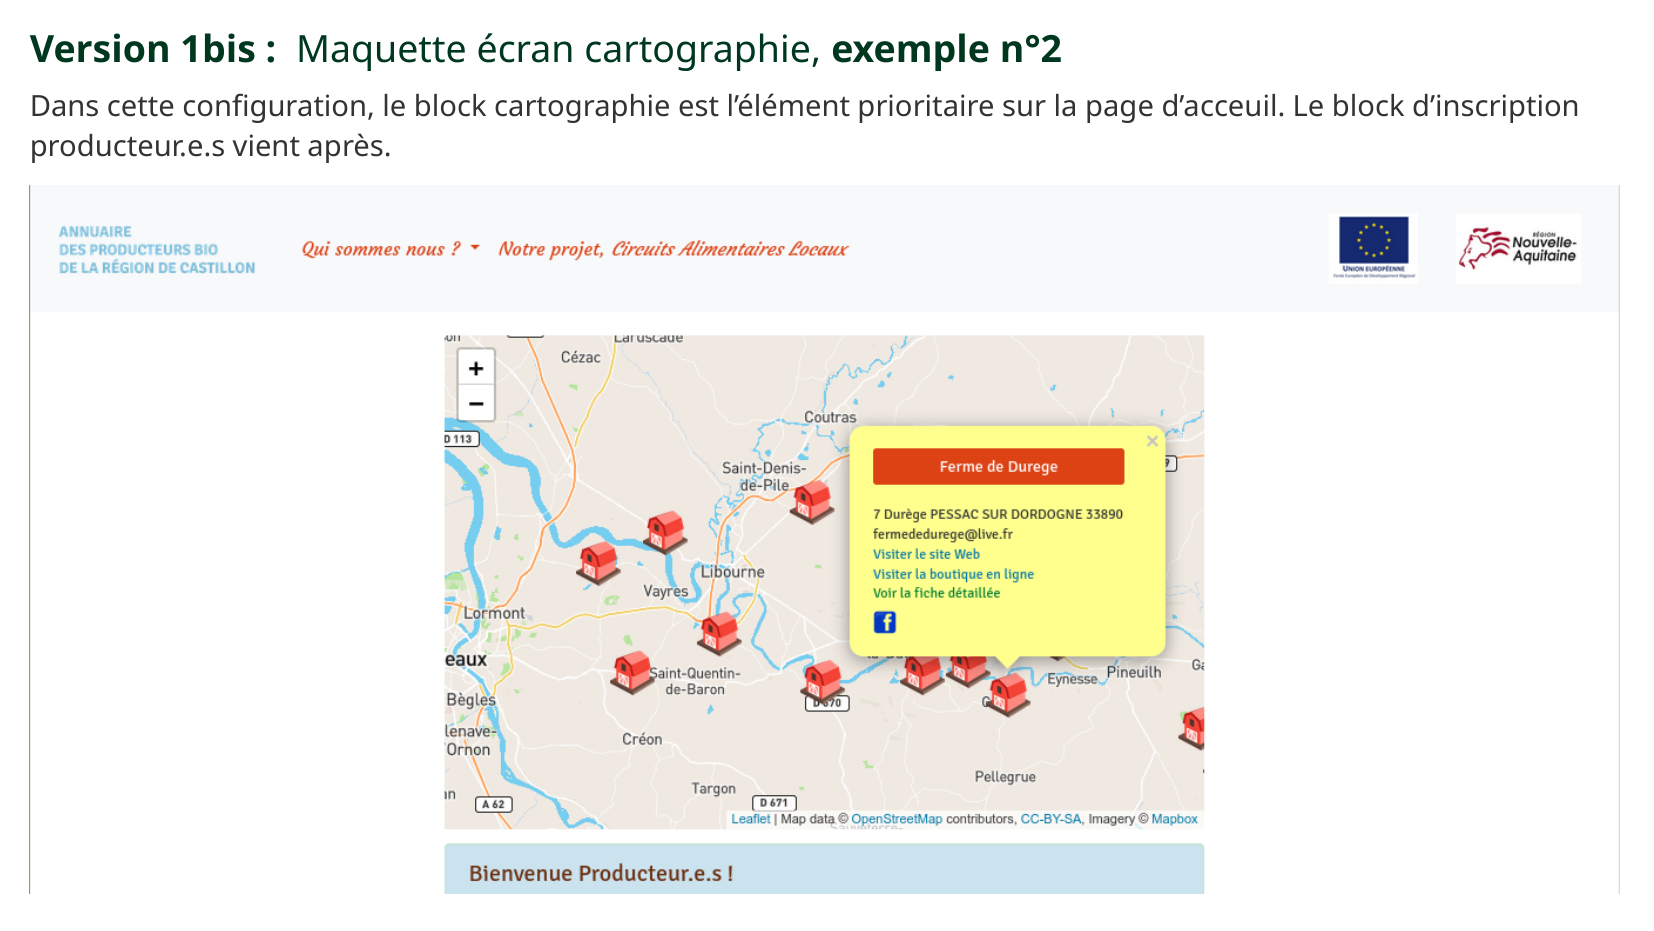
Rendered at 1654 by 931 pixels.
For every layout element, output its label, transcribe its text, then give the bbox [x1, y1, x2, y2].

text_box Version 1bis : Maquette écran cartographie, exemple n°2 Dans cette configuration, le block cartographie est l’élément prioritaire sur la page d’acceuil. Le block d’inscription producteur.e.s vient après. [15, 15, 1606, 150]
picture [29, 185, 1620, 894]
